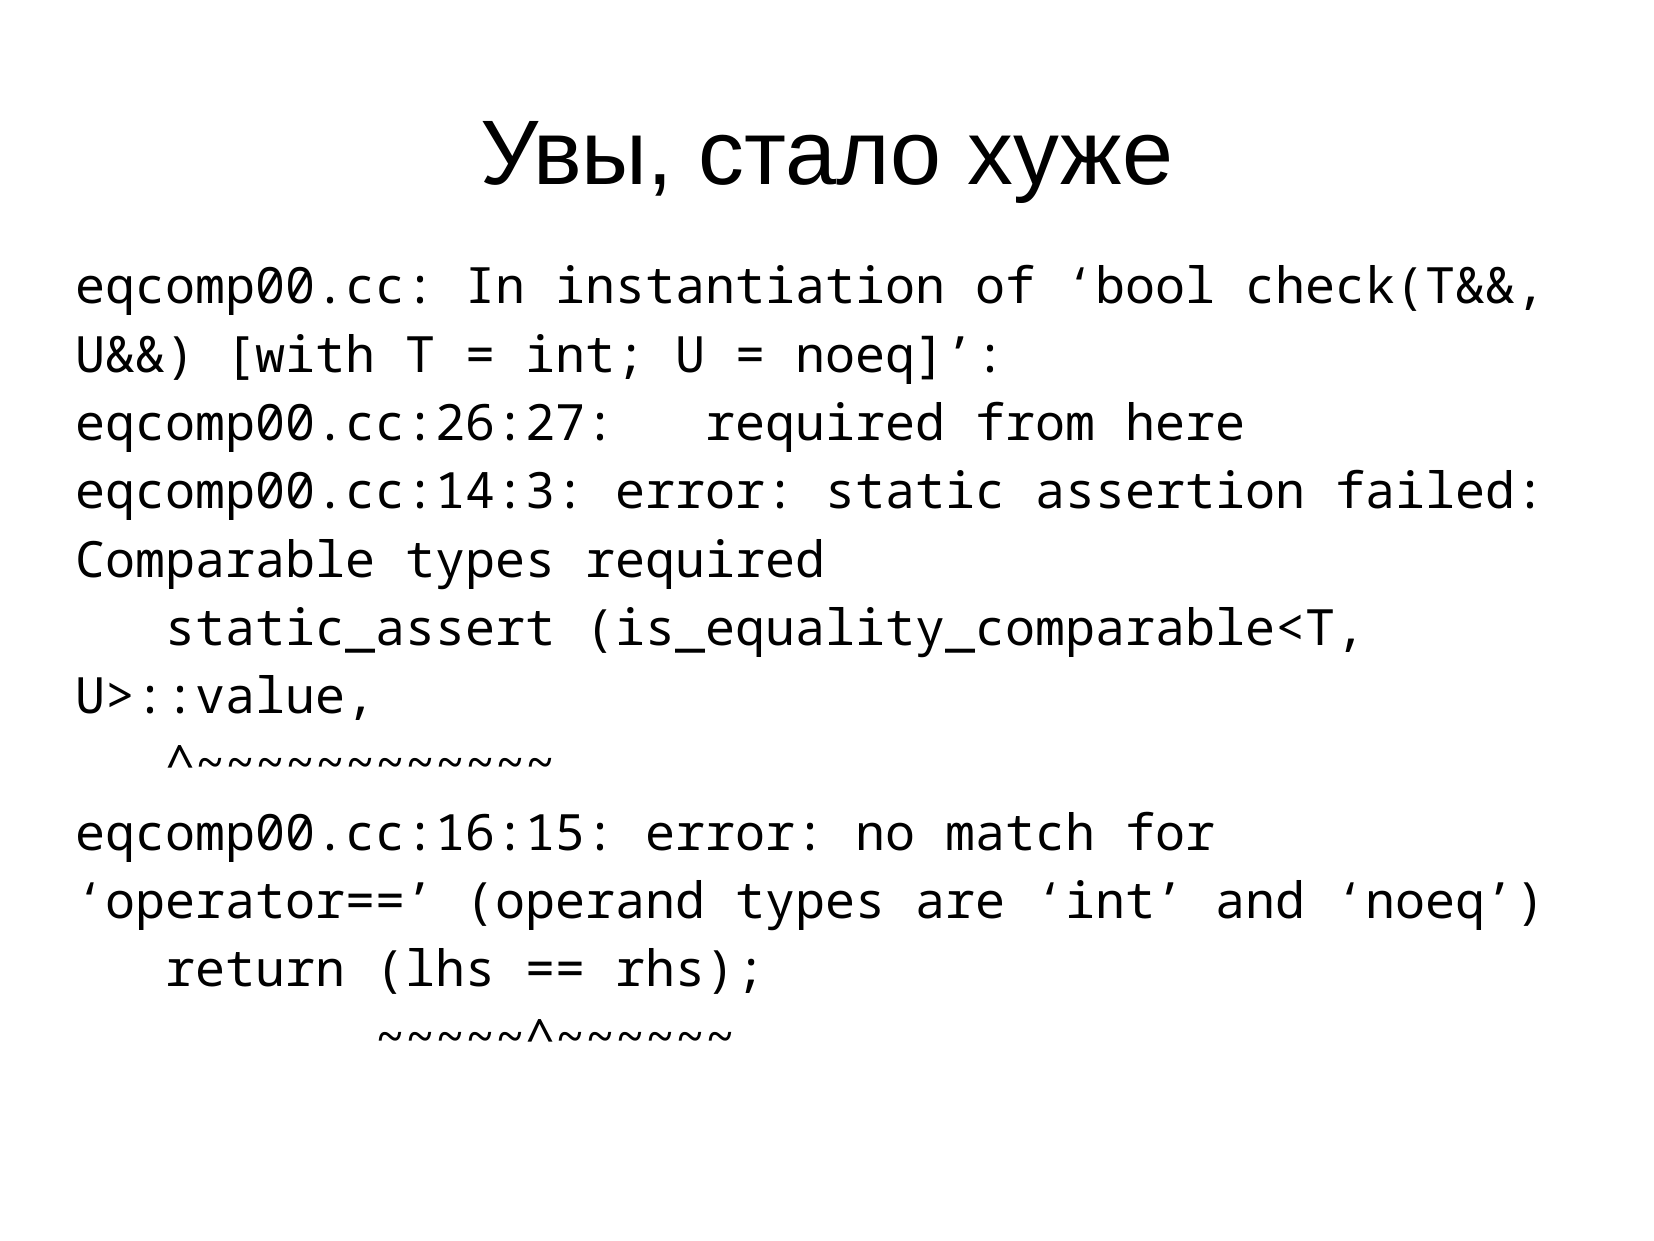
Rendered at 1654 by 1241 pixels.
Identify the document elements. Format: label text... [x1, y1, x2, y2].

subtitle eqcomp00.cc: In instantiation of ‘bool check(T&&, U&&) [with T = int; U = noeq]’: eqcomp00.cc:26:27: required from here eqcomp00.cc:14:3: error: static assertion failed: Comparable types required static_assert (is_equality_comparable<T, U>::value, ^~~~~~~~~~~~~ eqcomp00.cc:16:15: error: no match for ‘operator==’ (operand types are ‘int’ and ‘noeq’) return (lhs == rhs); ~~~~~^~~~~~~ [75, 293, 1564, 1096]
title Увы, стало хуже [82, 49, 1571, 257]
